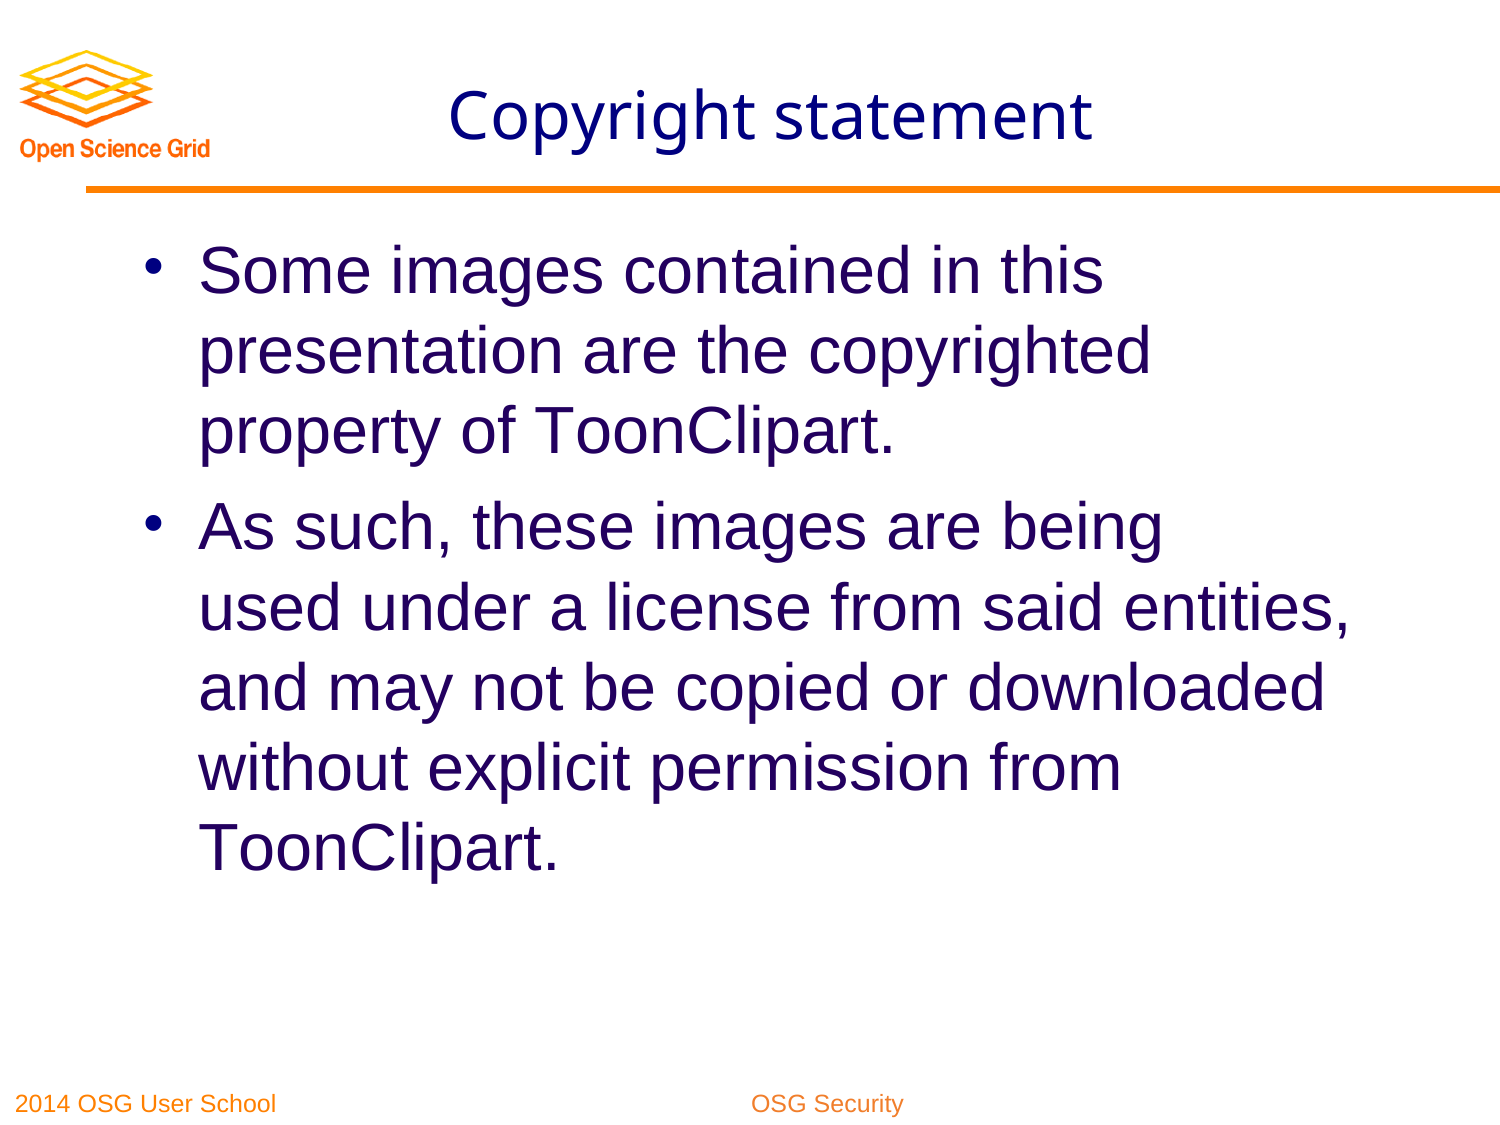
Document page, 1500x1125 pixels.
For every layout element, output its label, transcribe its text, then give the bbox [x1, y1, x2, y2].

title Copyright statement [201, 18, 1342, 207]
list Some images contained in this presentation are the copyrighted property of ToonClipart. As such, these images are being used under a license from said entities, and may not be copied or downloaded without explicit permission from ToonClipart. [127, 218, 1403, 1053]
picture [0, 27, 201, 179]
